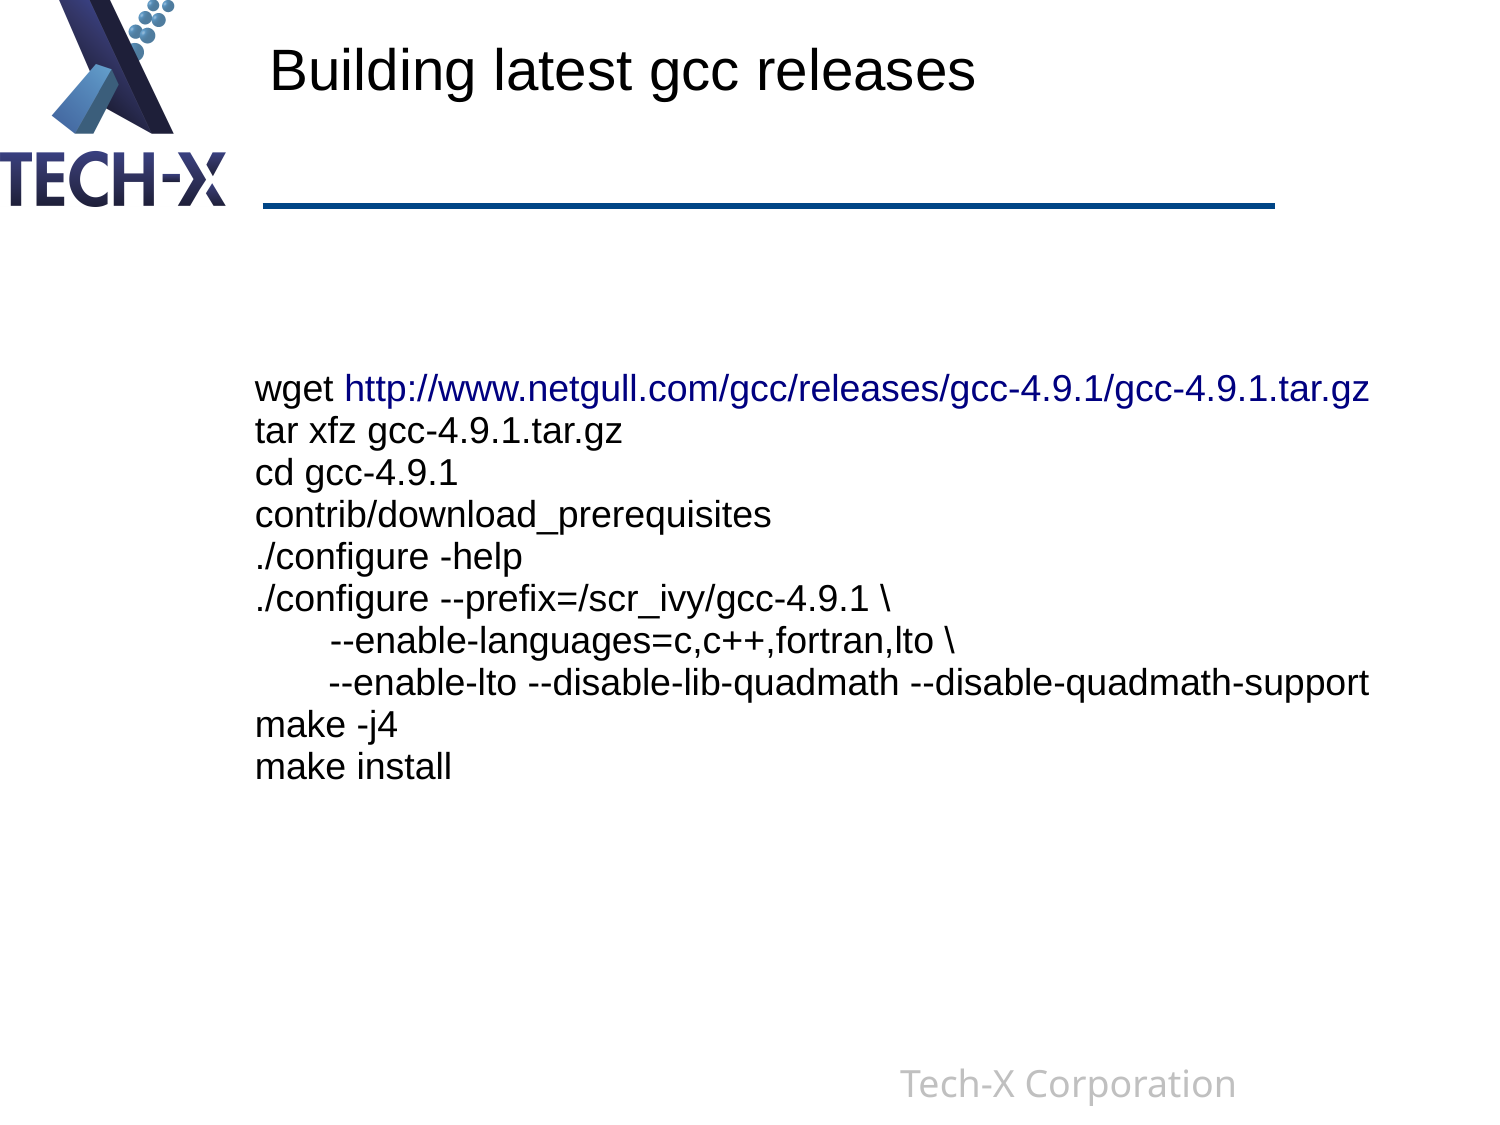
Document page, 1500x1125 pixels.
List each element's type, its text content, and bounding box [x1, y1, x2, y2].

text_box wget http://www.netgull.com/gcc/releases/gcc-4.9.1/gcc-4.9.1.tar.gz tar xfz gcc-4.9.1.tar.gz cd gcc-4.9.1 contrib/download_prerequisites ./configure -help ./configure --prefix=/scr_ivy/gcc-4.9.1 \ --enable-languages=c,c++,fortran,lto \ --enable-lto --disable-lib-quadmath --disable-quadmath-support make -j4 make install [240, 360, 1389, 795]
text_box Building latest gcc releases [255, 29, 1471, 110]
picture [0, 0, 226, 207]
